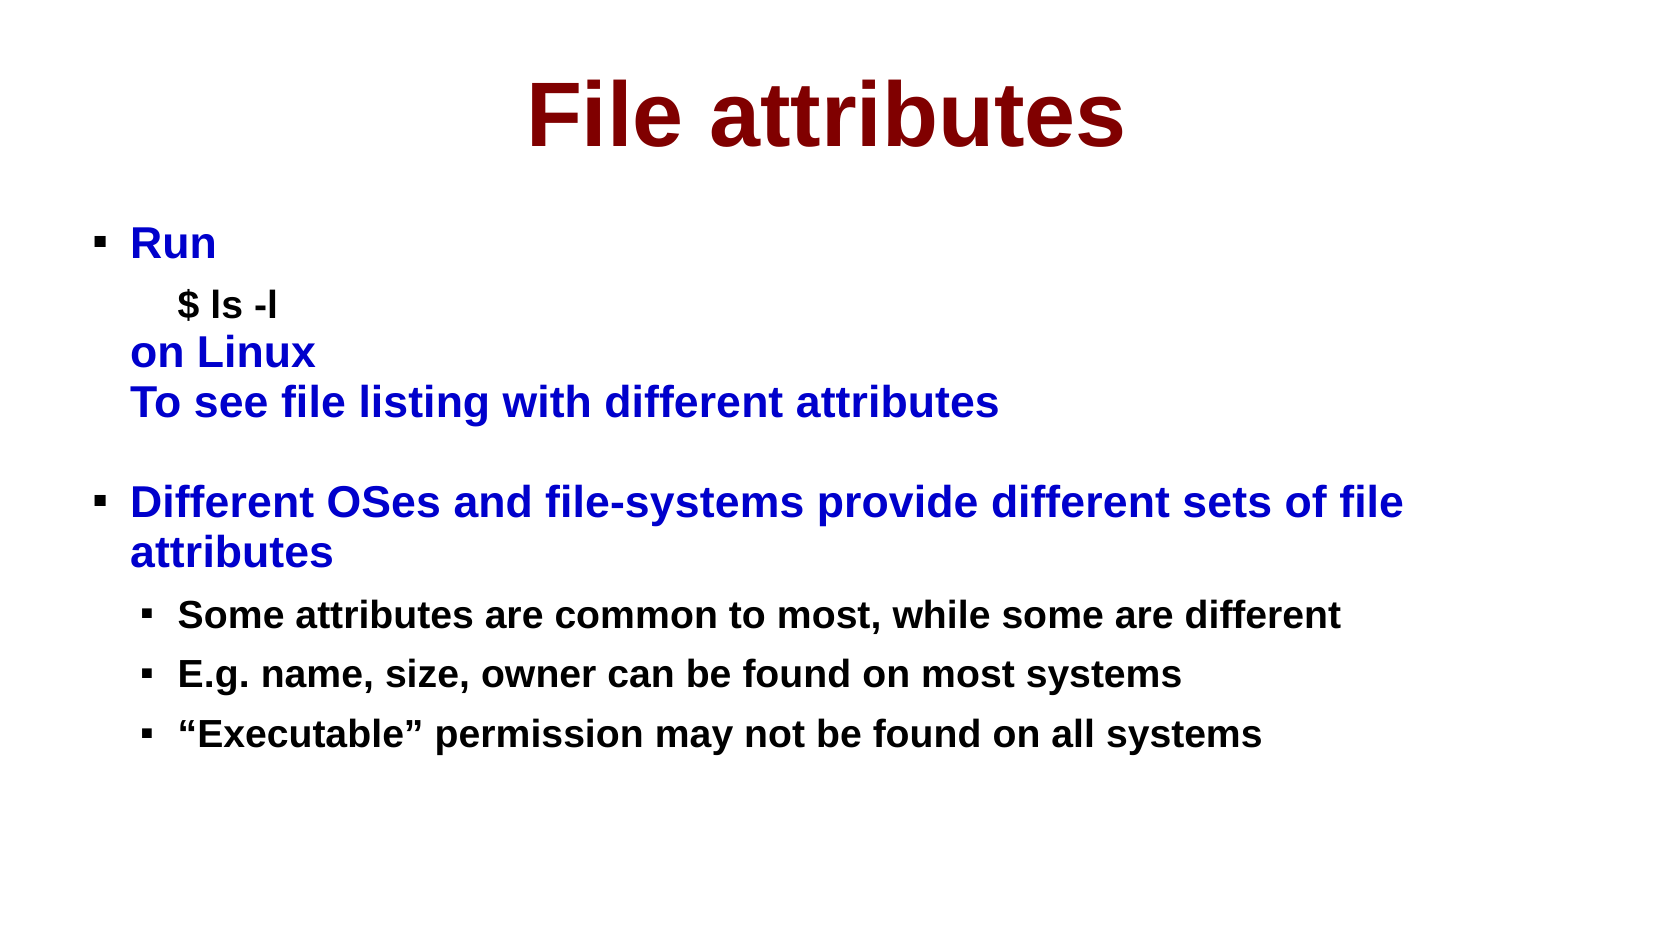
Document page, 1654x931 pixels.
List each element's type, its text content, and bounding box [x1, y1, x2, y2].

list Run $ ls -l on Linux To see file listing with different attributes Different OSes and file-systems provide different sets of file attributes Some attributes are common to most, while some are different E.g. name, size, owner can be found on most systems “Executable” permission may not be found on all systems [82, 217, 1571, 757]
title File attributes [82, 37, 1571, 193]
